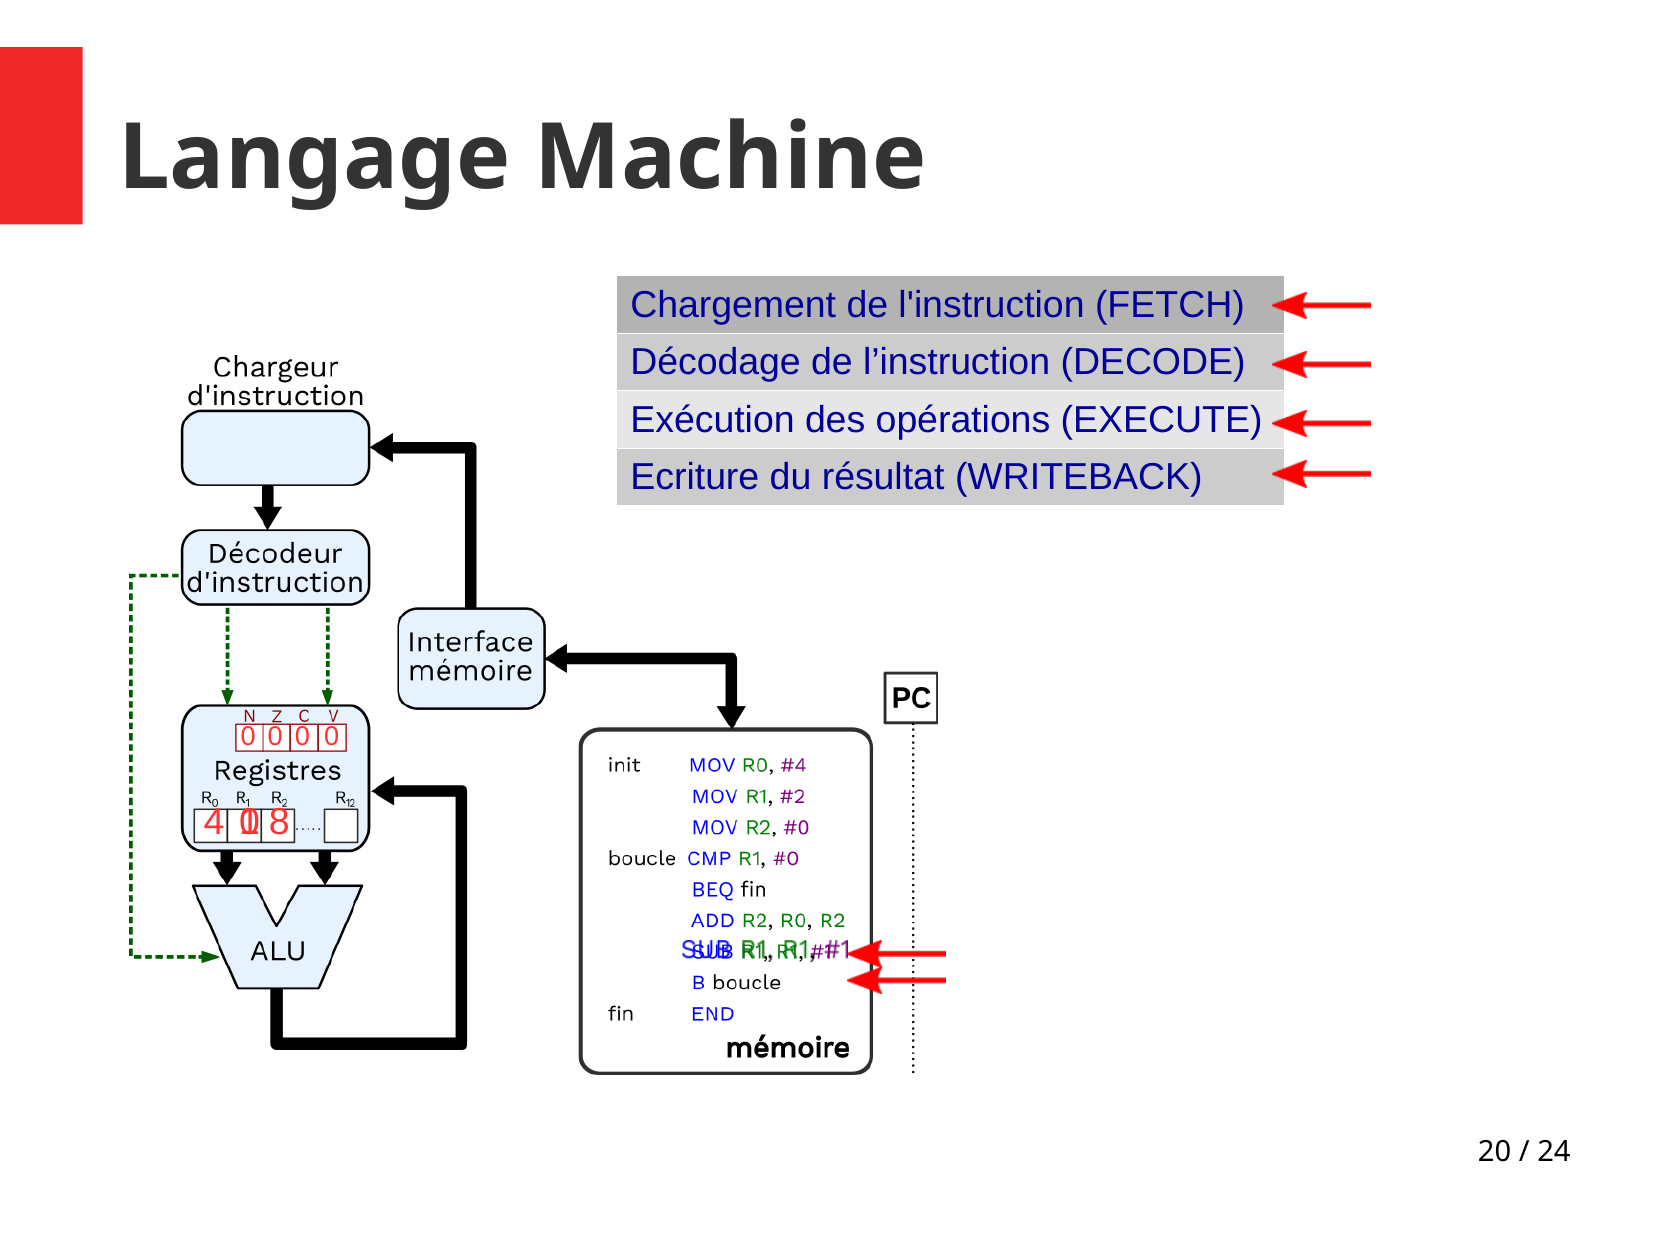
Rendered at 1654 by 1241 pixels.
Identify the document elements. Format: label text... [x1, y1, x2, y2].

picture [1272, 460, 1371, 488]
text_box 4 [188, 793, 224, 851]
picture [1272, 292, 1371, 319]
table_cell Décodage de l’instruction (DECODE) [617, 334, 1284, 390]
picture [1272, 351, 1371, 378]
text_box 0 [258, 713, 283, 759]
picture [1272, 410, 1371, 438]
text_box 0 [315, 713, 339, 760]
text_box 8 [272, 793, 302, 851]
table_cell Ecriture du résultat (WRITEBACK) [617, 449, 1284, 505]
text_box 0 [224, 793, 272, 851]
text_box 0 [231, 713, 256, 759]
table_cell Exécution des opérations (EXECUTE) [617, 391, 1284, 448]
table_header Chargement de l'instruction (FETCH) [617, 276, 1284, 333]
picture [129, 355, 946, 1075]
title Langage Machine [118, 49, 1571, 257]
text_box 0 [286, 713, 310, 760]
